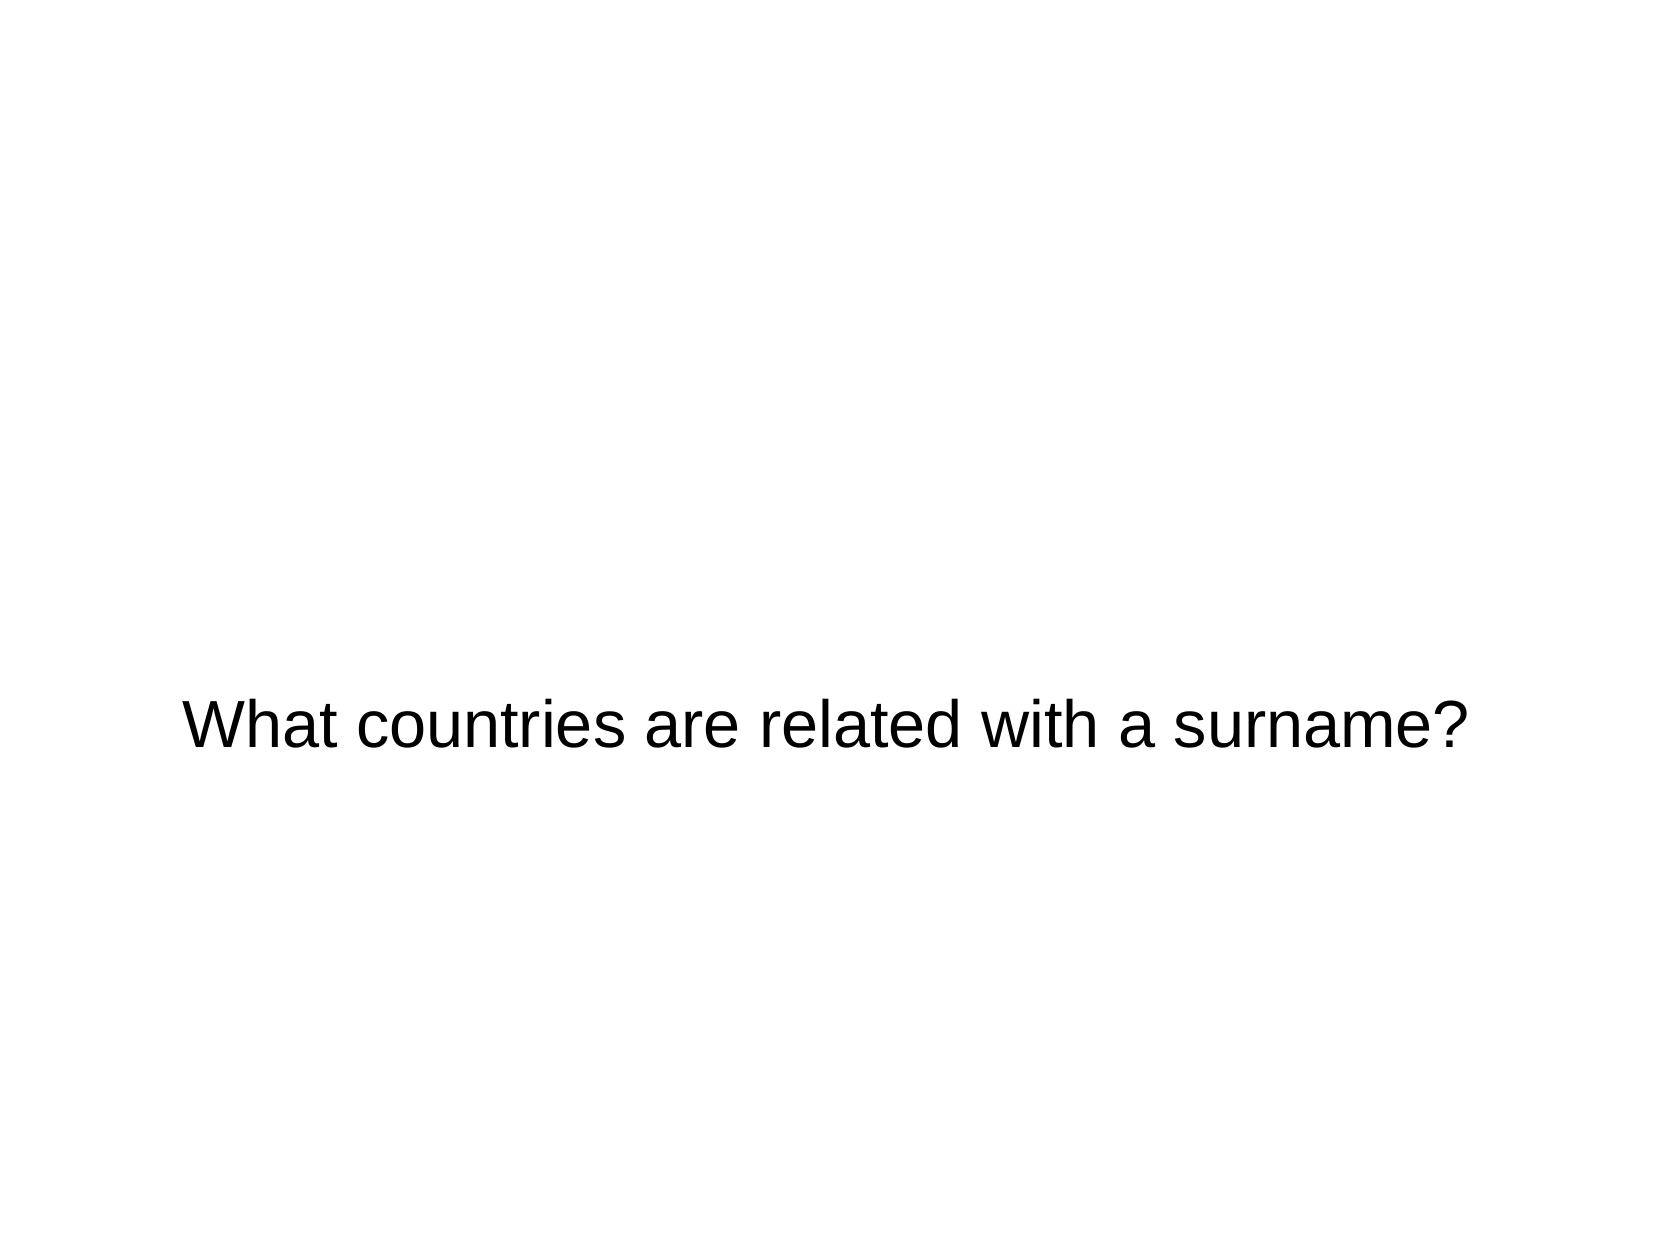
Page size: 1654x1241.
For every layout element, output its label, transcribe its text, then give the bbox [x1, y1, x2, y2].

subtitle What countries are related with a surname? [82, 290, 1571, 1010]
